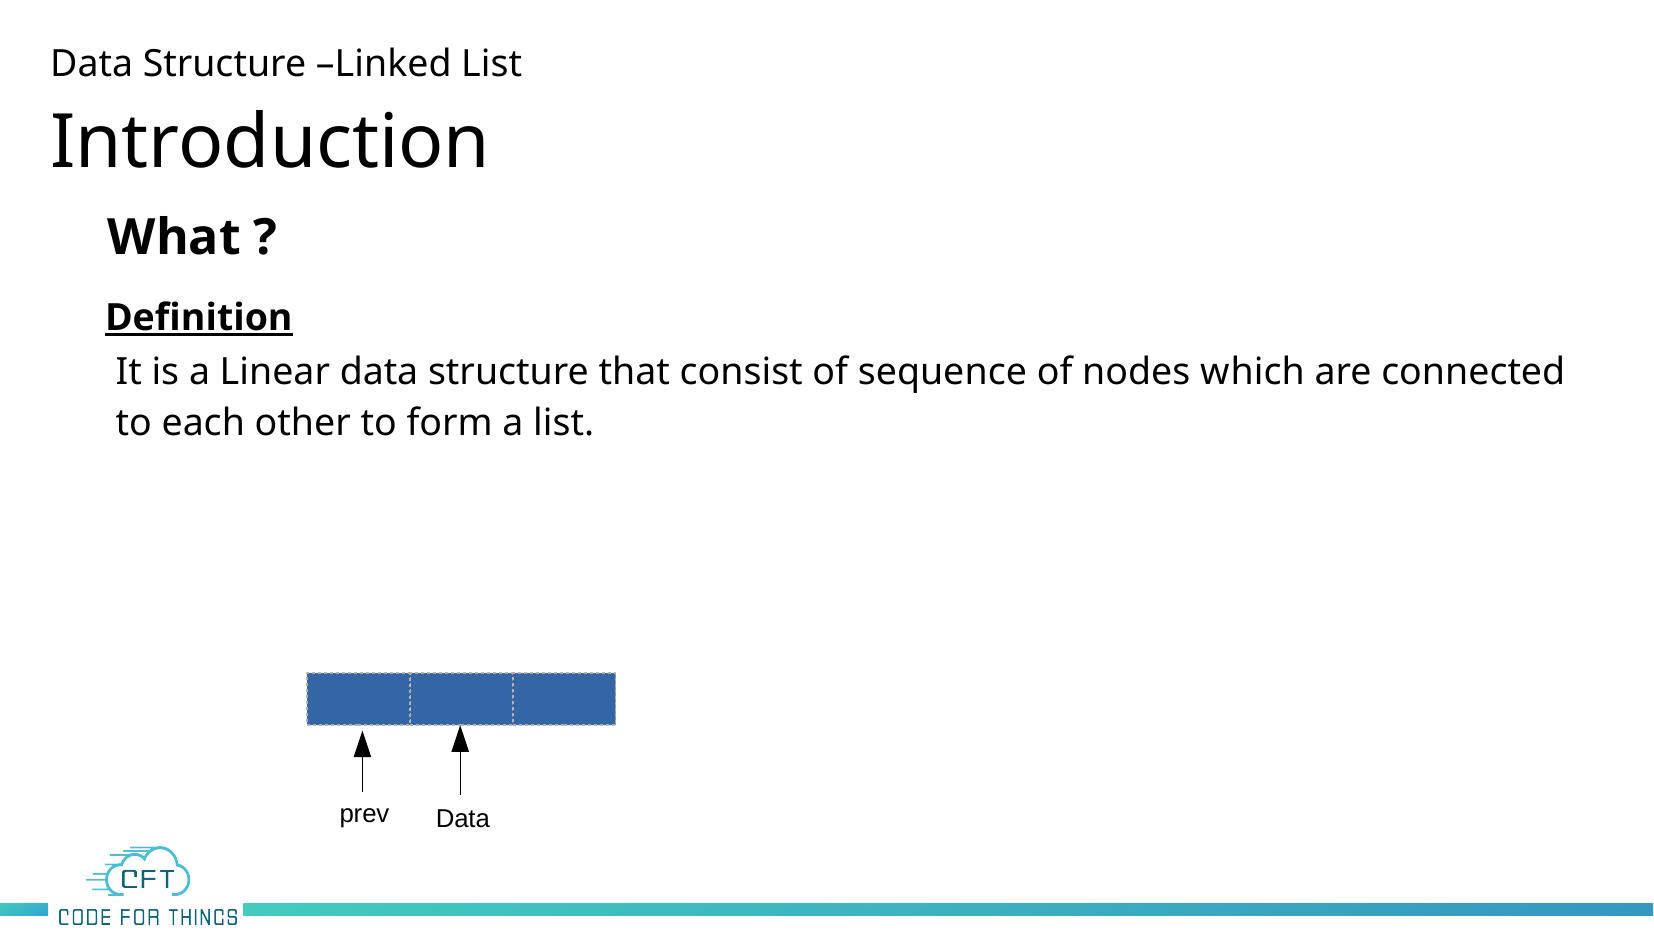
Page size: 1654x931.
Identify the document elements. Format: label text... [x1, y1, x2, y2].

text_box prev [324, 792, 428, 841]
text_box It is a Linear data structure that consist of sequence of nodes which are connected to each other to form a list. [100, 336, 1613, 439]
text_box Definition [90, 282, 386, 342]
title What ? [60, 182, 325, 289]
text_box Data [428, 797, 524, 841]
text_box [307, 673, 616, 726]
picture [59, 846, 237, 925]
title Data Structure –Linked List Introduction [50, 35, 1202, 190]
